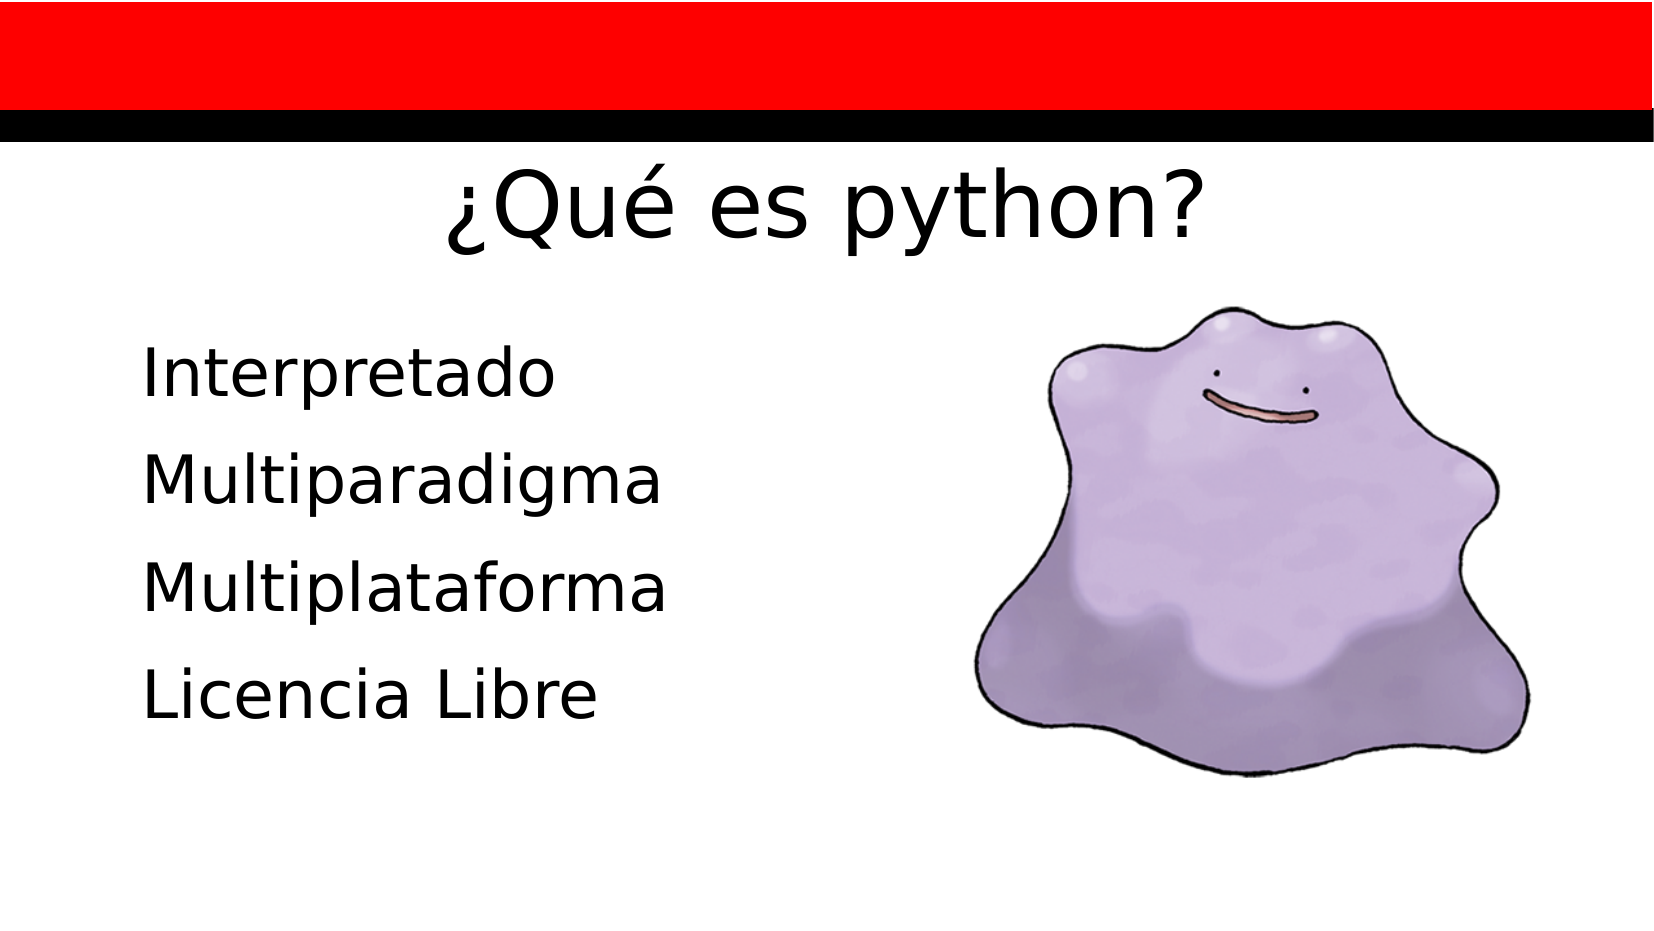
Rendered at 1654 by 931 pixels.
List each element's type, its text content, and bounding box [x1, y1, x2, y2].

title ¿Qué es python? [82, 110, 1571, 301]
list Interpretado Multiparadigma Multiplataforma Licencia Libre [70, 334, 1559, 875]
picture [0, 0, 1654, 931]
